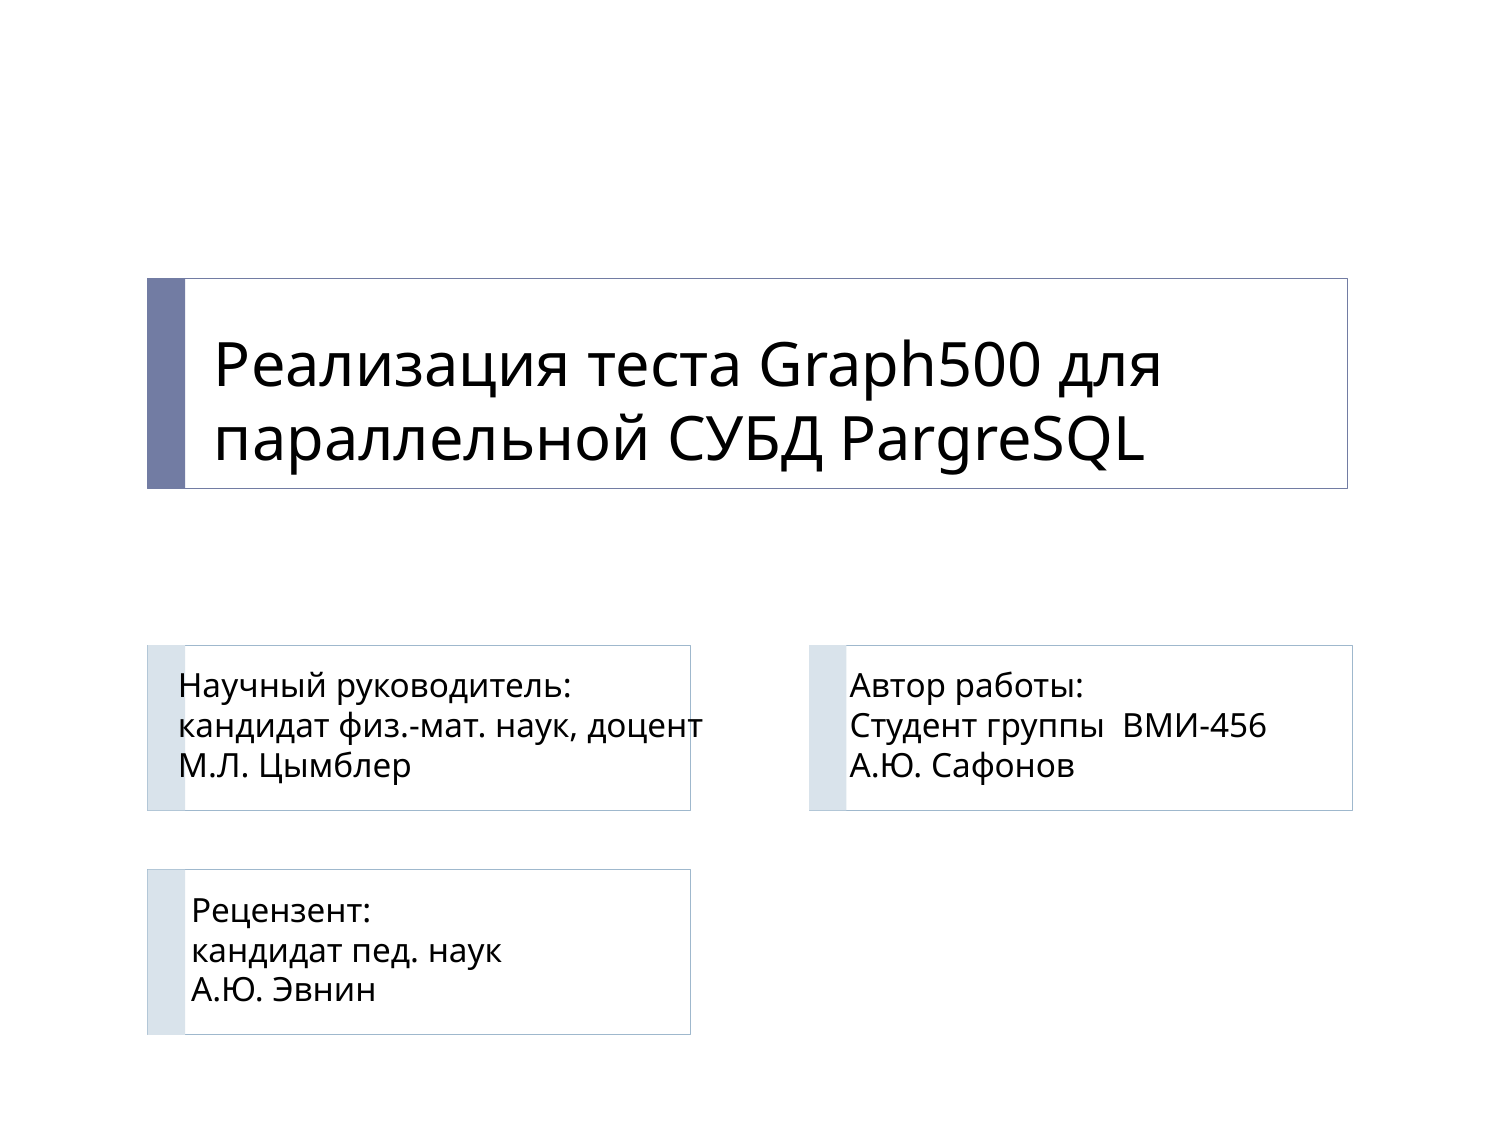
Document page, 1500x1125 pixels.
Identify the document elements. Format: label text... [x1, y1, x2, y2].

title Реализация теста Graph500 для параллельной СУБД PargreSQL [199, 318, 1325, 481]
text_box Автор работы: Студент группы ВМИ-456 А.Ю. Сафонов [834, 656, 1283, 792]
text_box Научный руководитель: кандидат физ.-мат. наук, доцент М.Л. Цымблер [163, 656, 719, 792]
text_box Рецензент: кандидат пед. наук А.Ю. Эвнин [176, 881, 518, 1016]
